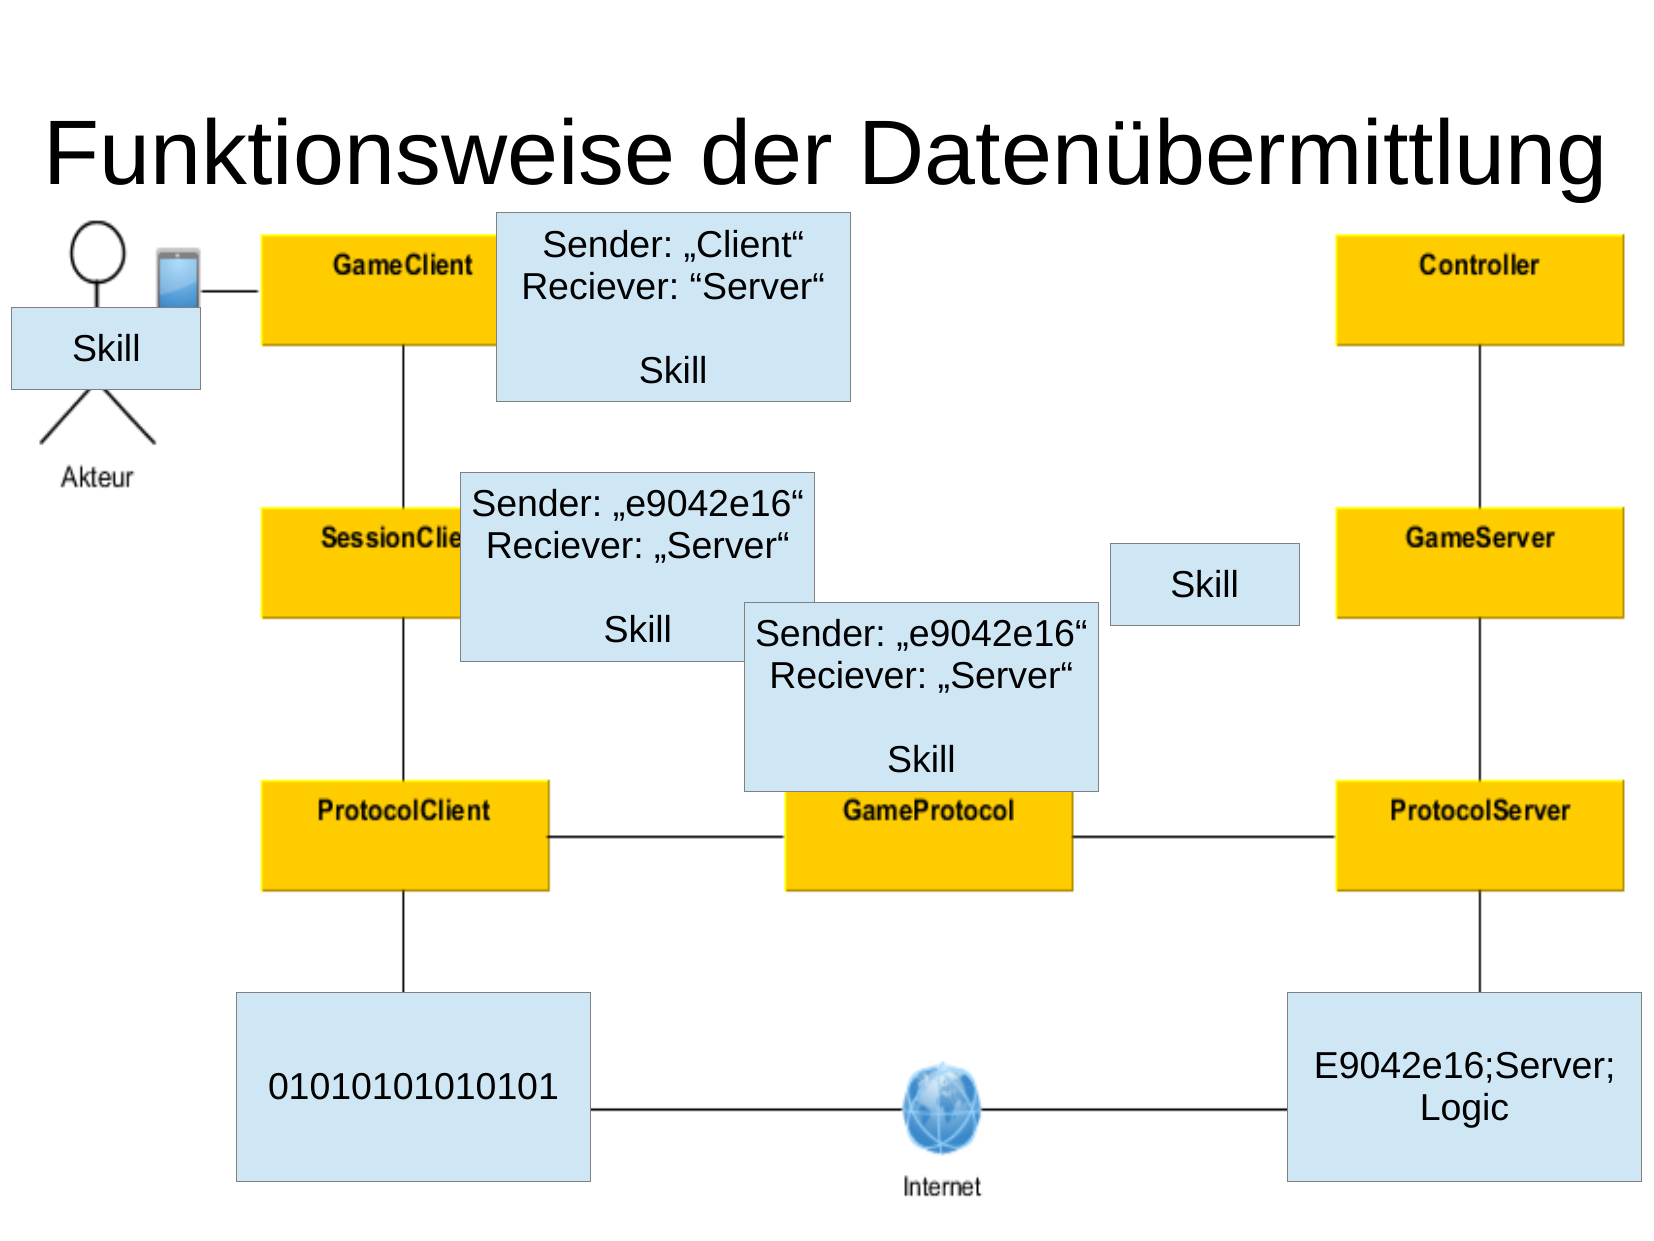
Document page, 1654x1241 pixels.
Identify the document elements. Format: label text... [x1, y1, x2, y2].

text_box Skill [11, 307, 201, 390]
title Funktionsweise der Datenübermittlung [0, 49, 1654, 257]
text_box Skill [1110, 543, 1300, 626]
text_box Sender: „e9042e16“ Reciever: „Server“ Skill [460, 472, 815, 662]
text_box 01010101010101 [236, 992, 591, 1182]
picture [11, 257, 1654, 1241]
text_box Sender: „e9042e16“ Reciever: „Server“ Skill [744, 602, 1099, 792]
text_box Sender: „Client“ Reciever: “Server“ Skill [496, 212, 851, 402]
text_box E9042e16;Server; Logic [1287, 992, 1642, 1182]
